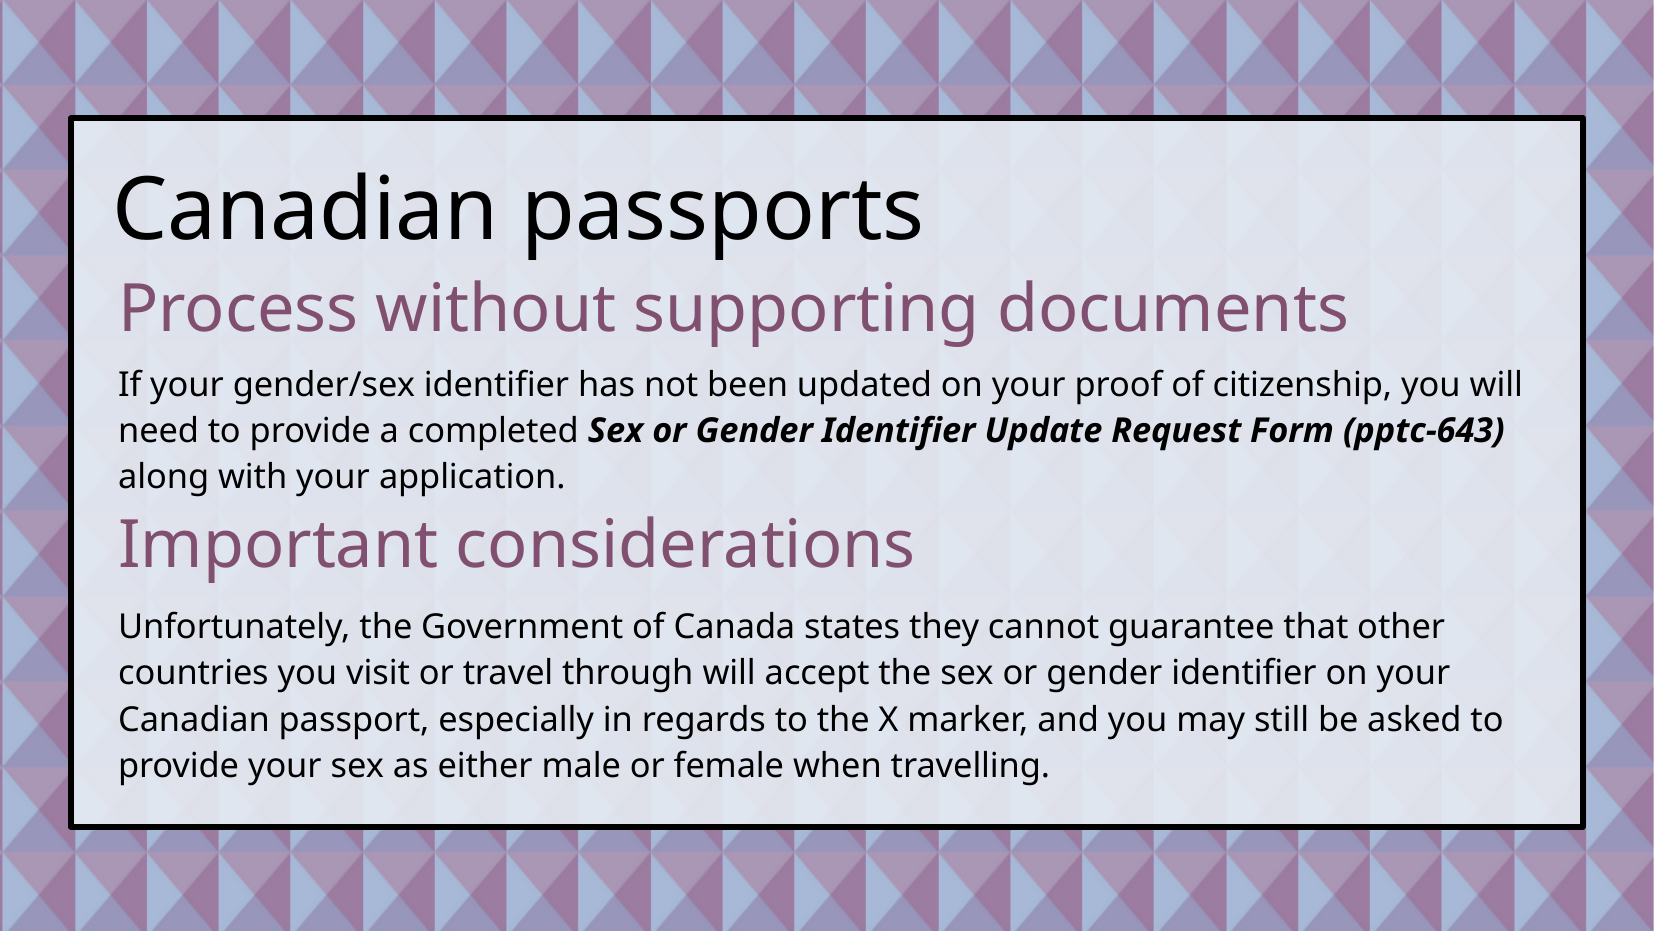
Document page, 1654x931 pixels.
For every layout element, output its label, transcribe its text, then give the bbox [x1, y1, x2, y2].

text_box Unfortunately, the Government of Canada states they cannot guarantee that other countries you visit or travel through will accept the sex or gender identifier on your Canadian passport, especially in regards to the X marker, and you may still be asked to provide your sex as either male or female when travelling. [118, 601, 1536, 758]
title Process without supporting documents [118, 248, 1388, 363]
title Important considerations [118, 484, 1388, 599]
picture [0, 0, 1654, 931]
text_box If your gender/sex identifier has not been updated on your proof of citizenship, you will need to provide a completed Sex or Gender Identifier Update Request Form (pptc-643) along with your application. [118, 359, 1536, 497]
title Canadian passports [112, 153, 1223, 259]
text_box [70, 118, 1583, 827]
